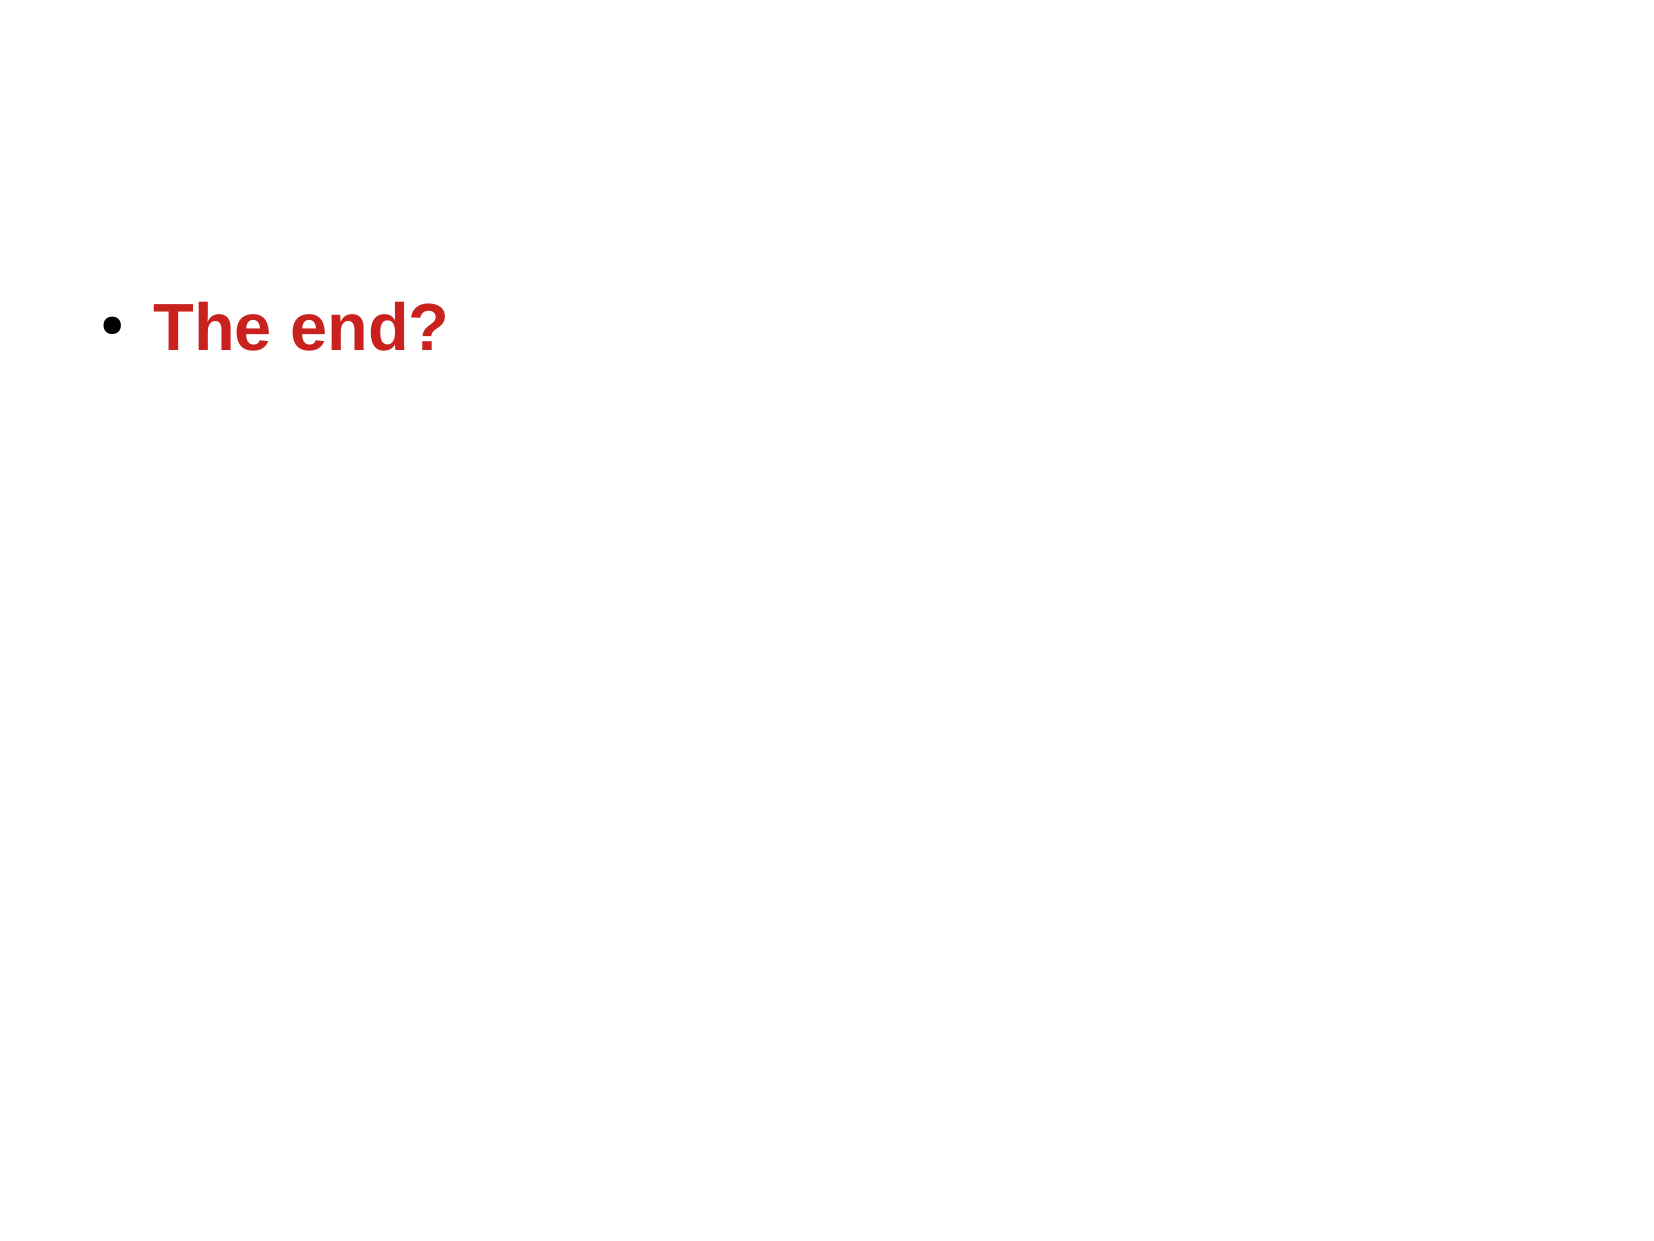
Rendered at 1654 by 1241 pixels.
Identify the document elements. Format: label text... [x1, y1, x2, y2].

list The end? [82, 290, 1571, 1010]
